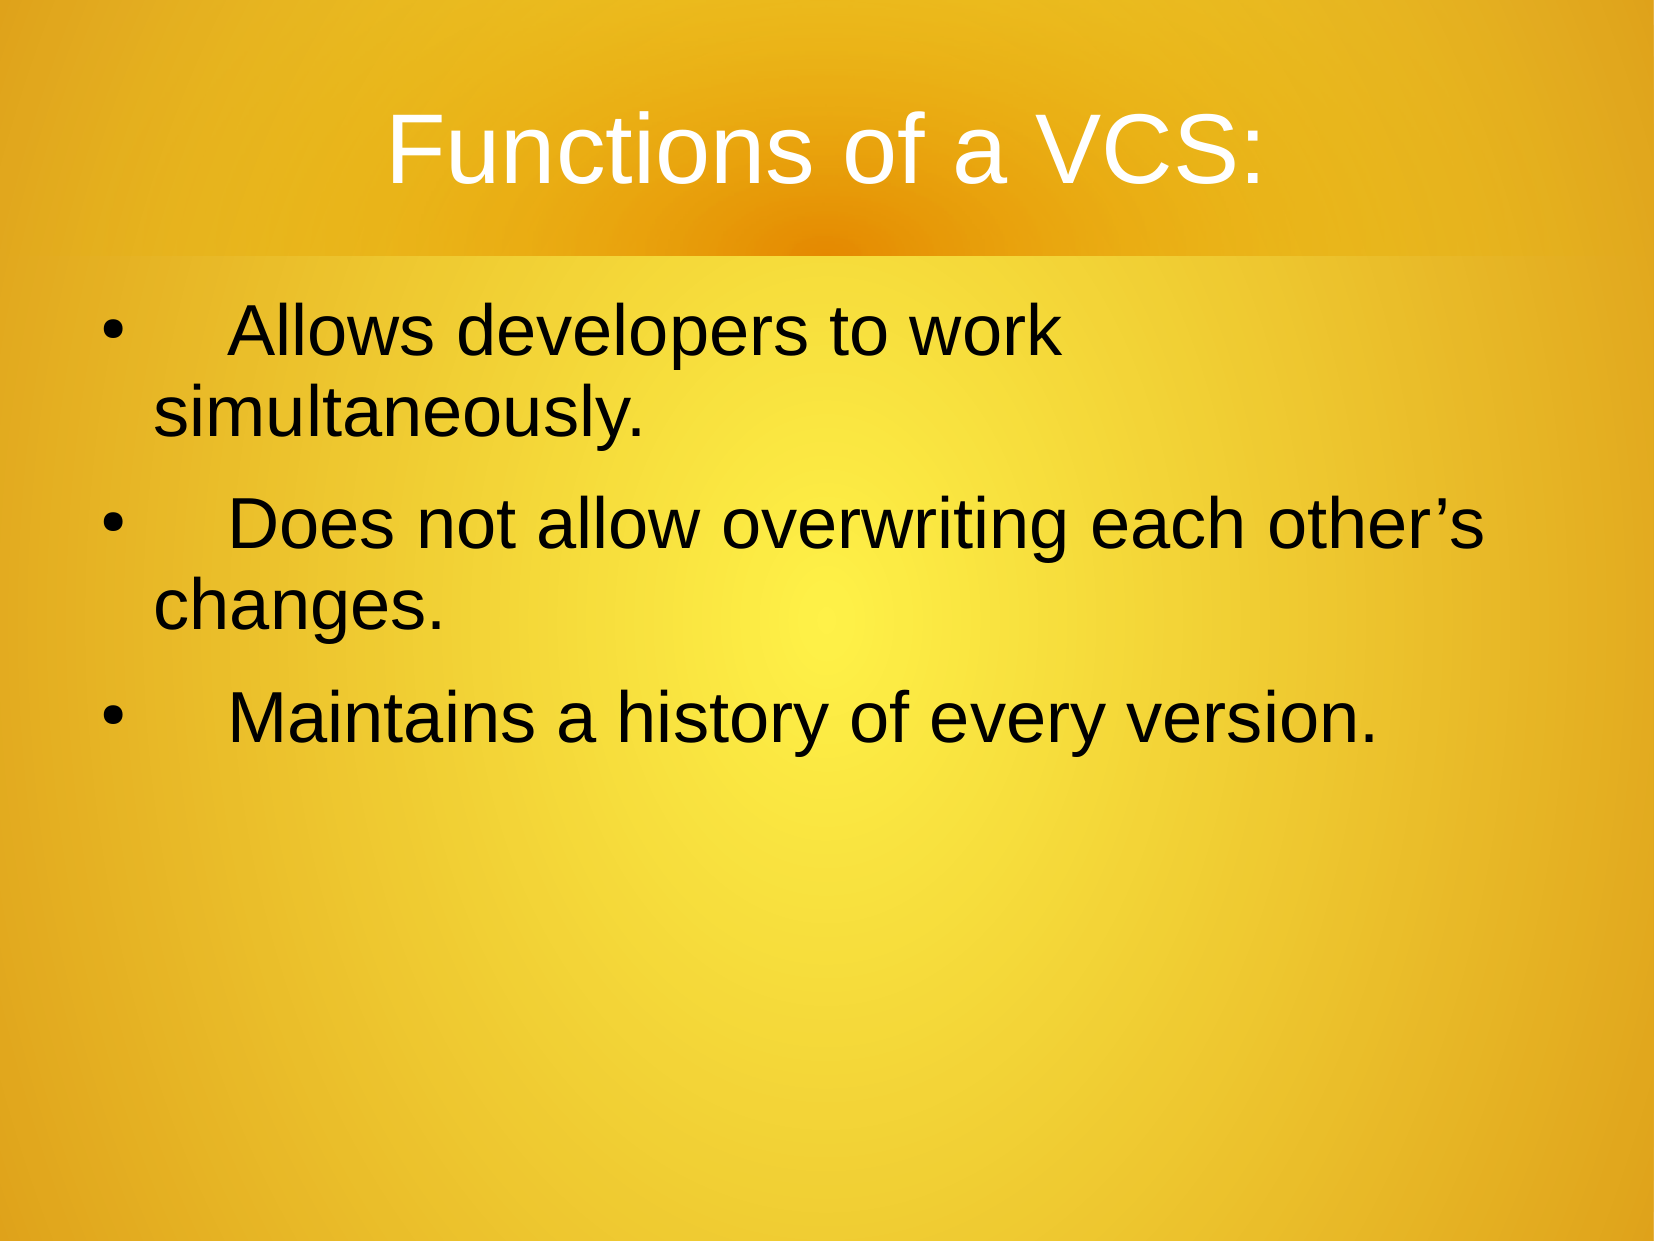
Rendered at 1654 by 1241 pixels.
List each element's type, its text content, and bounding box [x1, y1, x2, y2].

list Allows developers to work simultaneously. Does not allow overwriting each other’s changes. Maintains a history of every version. [82, 290, 1571, 1010]
title Functions of a VCS: [82, 47, 1571, 252]
